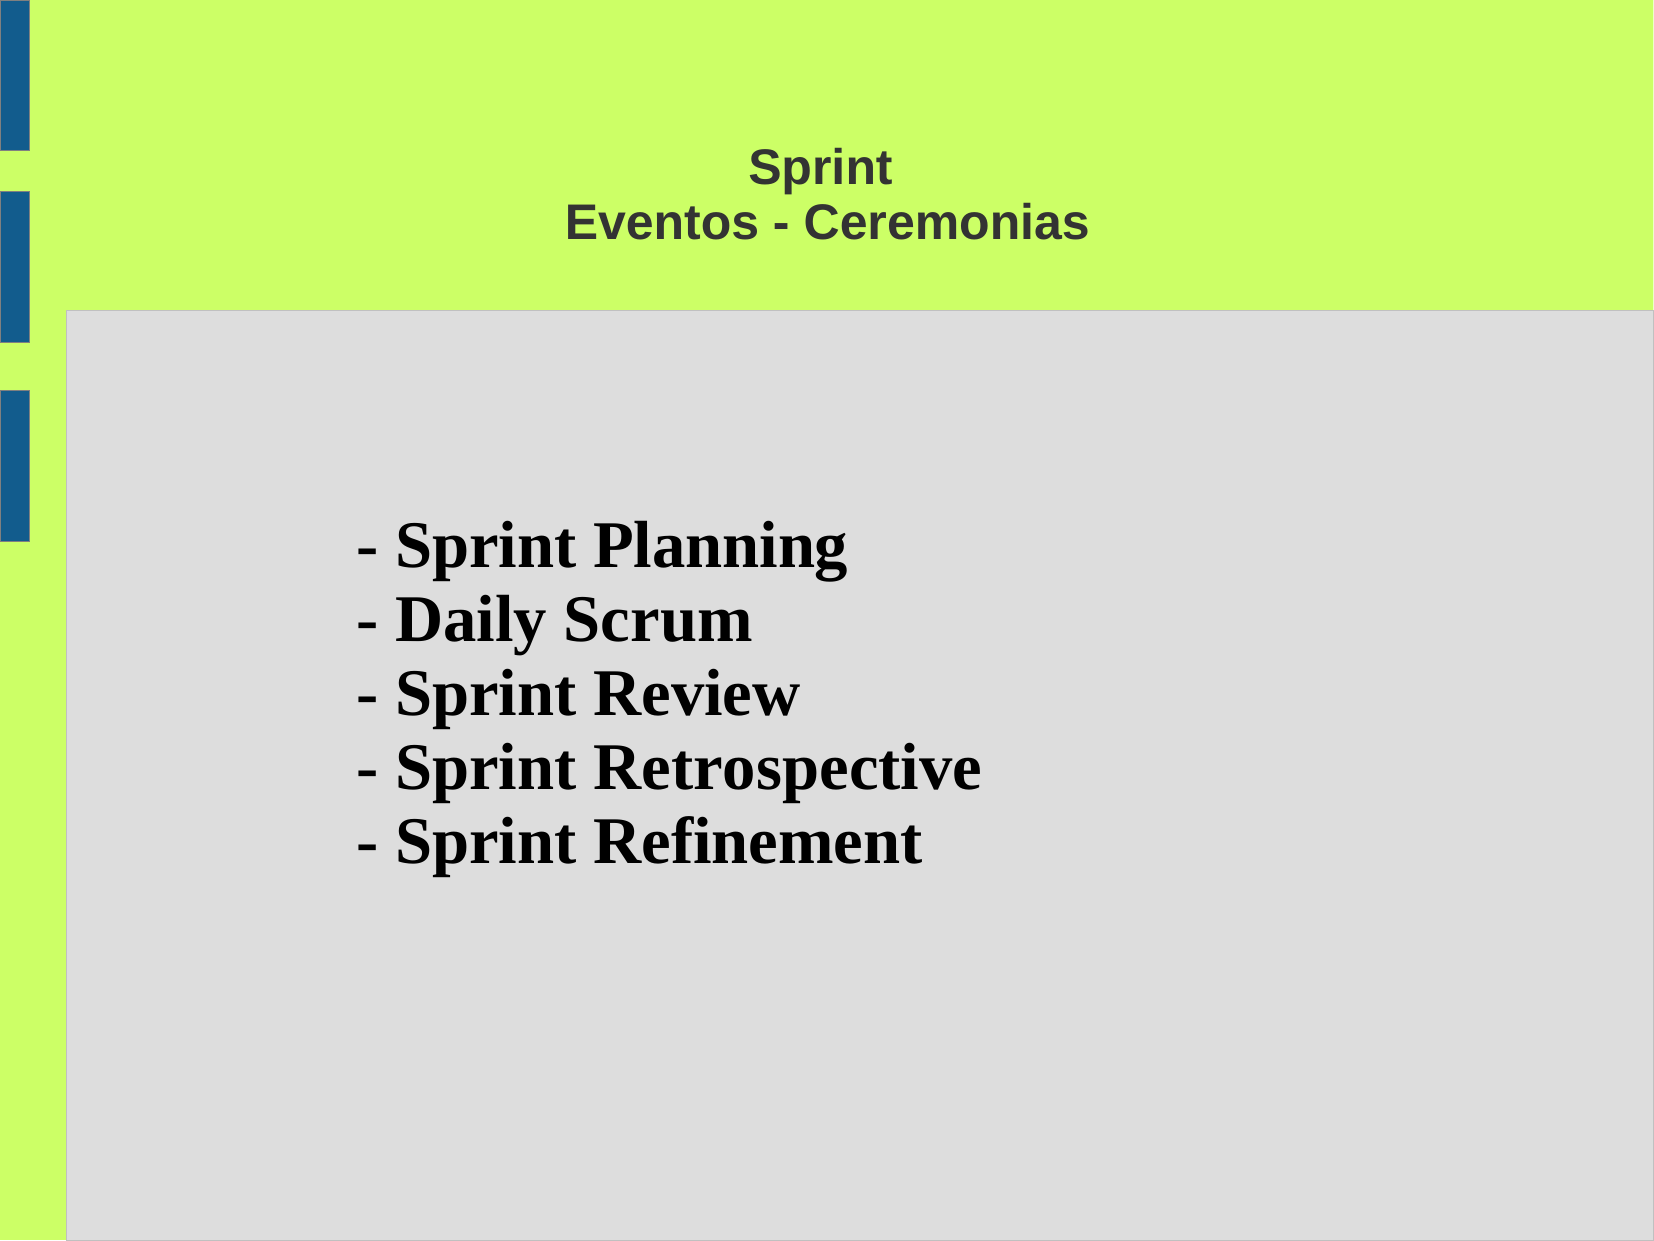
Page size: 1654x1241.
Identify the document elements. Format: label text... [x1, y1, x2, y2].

subtitle - Sprint Planning - Daily Scrum - Sprint Review - Sprint Retrospective - Sprint Refinement [356, 377, 1406, 1008]
title Sprint Eventos - Ceremonias [121, 91, 1534, 299]
